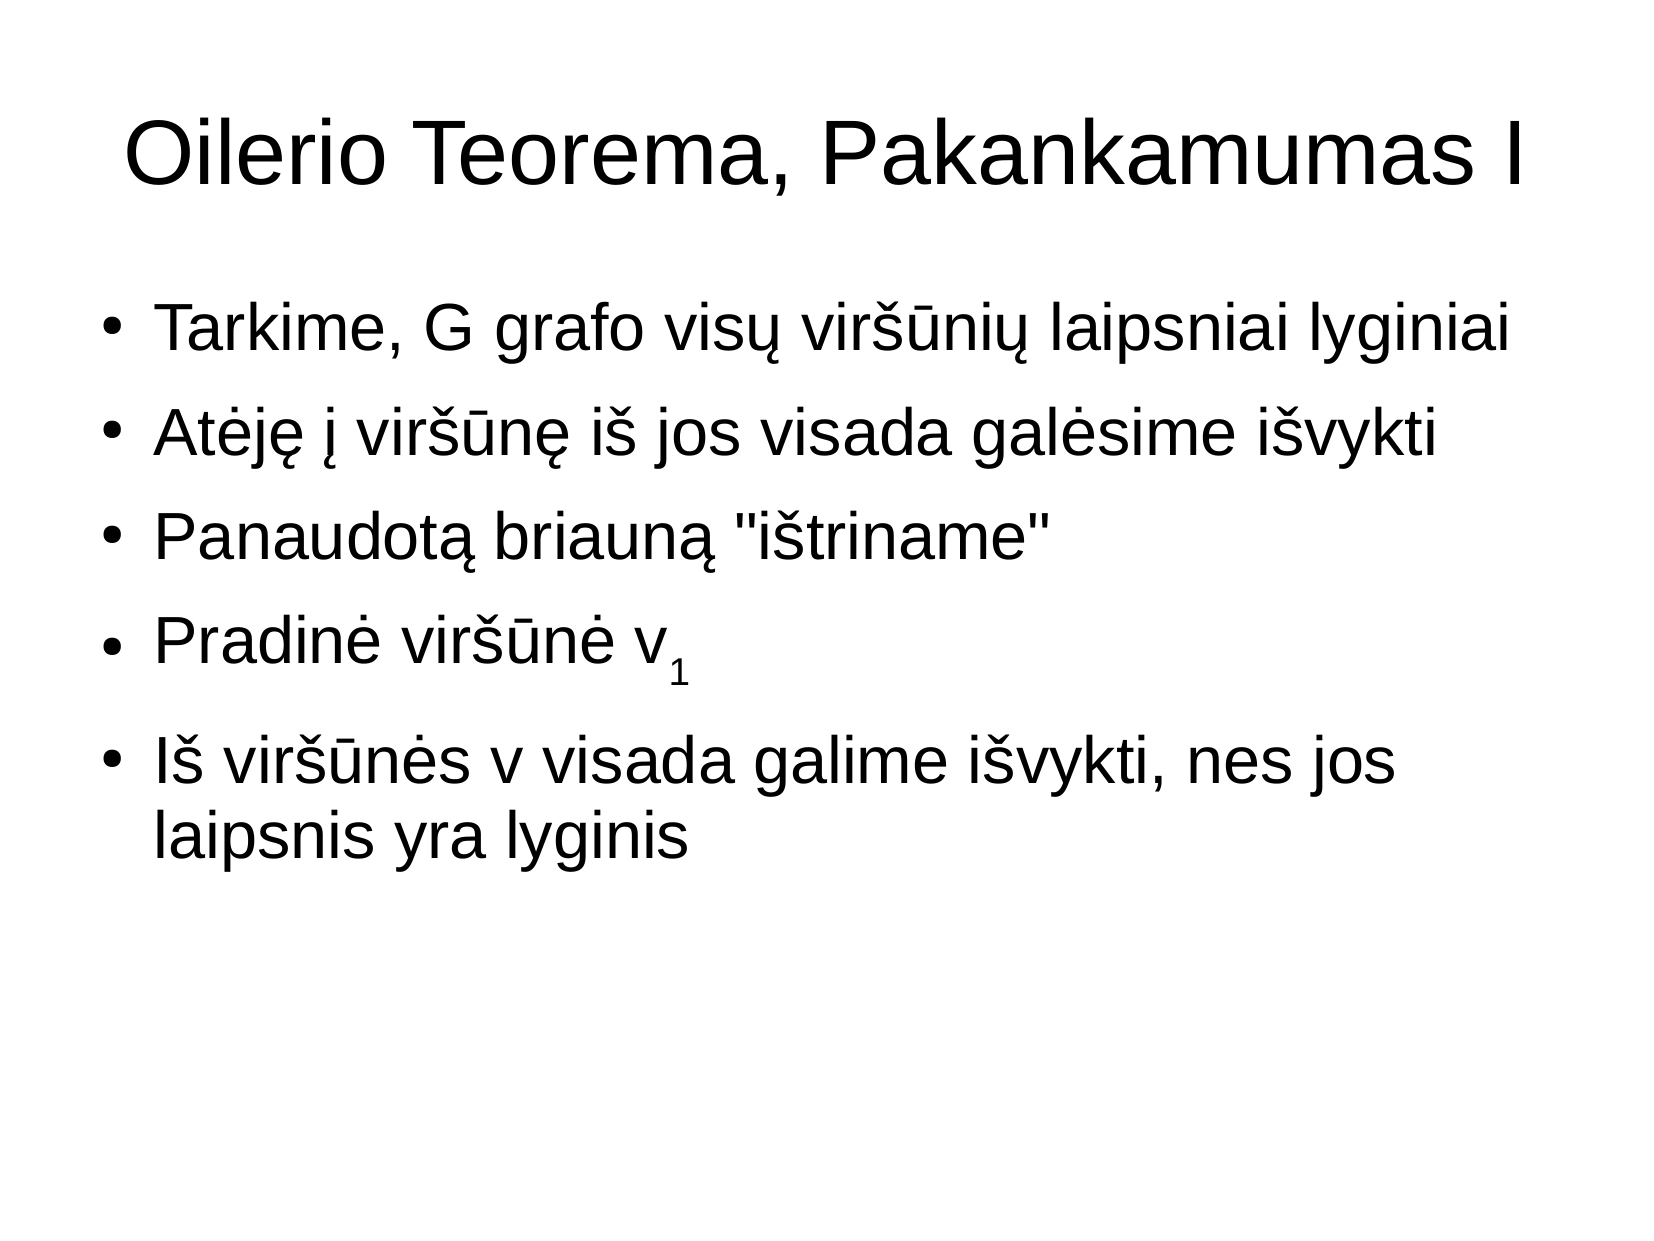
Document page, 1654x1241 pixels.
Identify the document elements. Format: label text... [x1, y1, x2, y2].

title Oilerio Teorema, Pakankamumas I [82, 49, 1571, 257]
list Tarkime, G grafo visų viršūnių laipsniai lyginiai Atėję į viršūnę iš jos visada galėsime išvykti Panaudotą briauną "ištriname" Pradinė viršūnė v1 Iš viršūnės v visada galime išvykti, nes jos laipsnis yra lyginis [82, 290, 1571, 1010]
